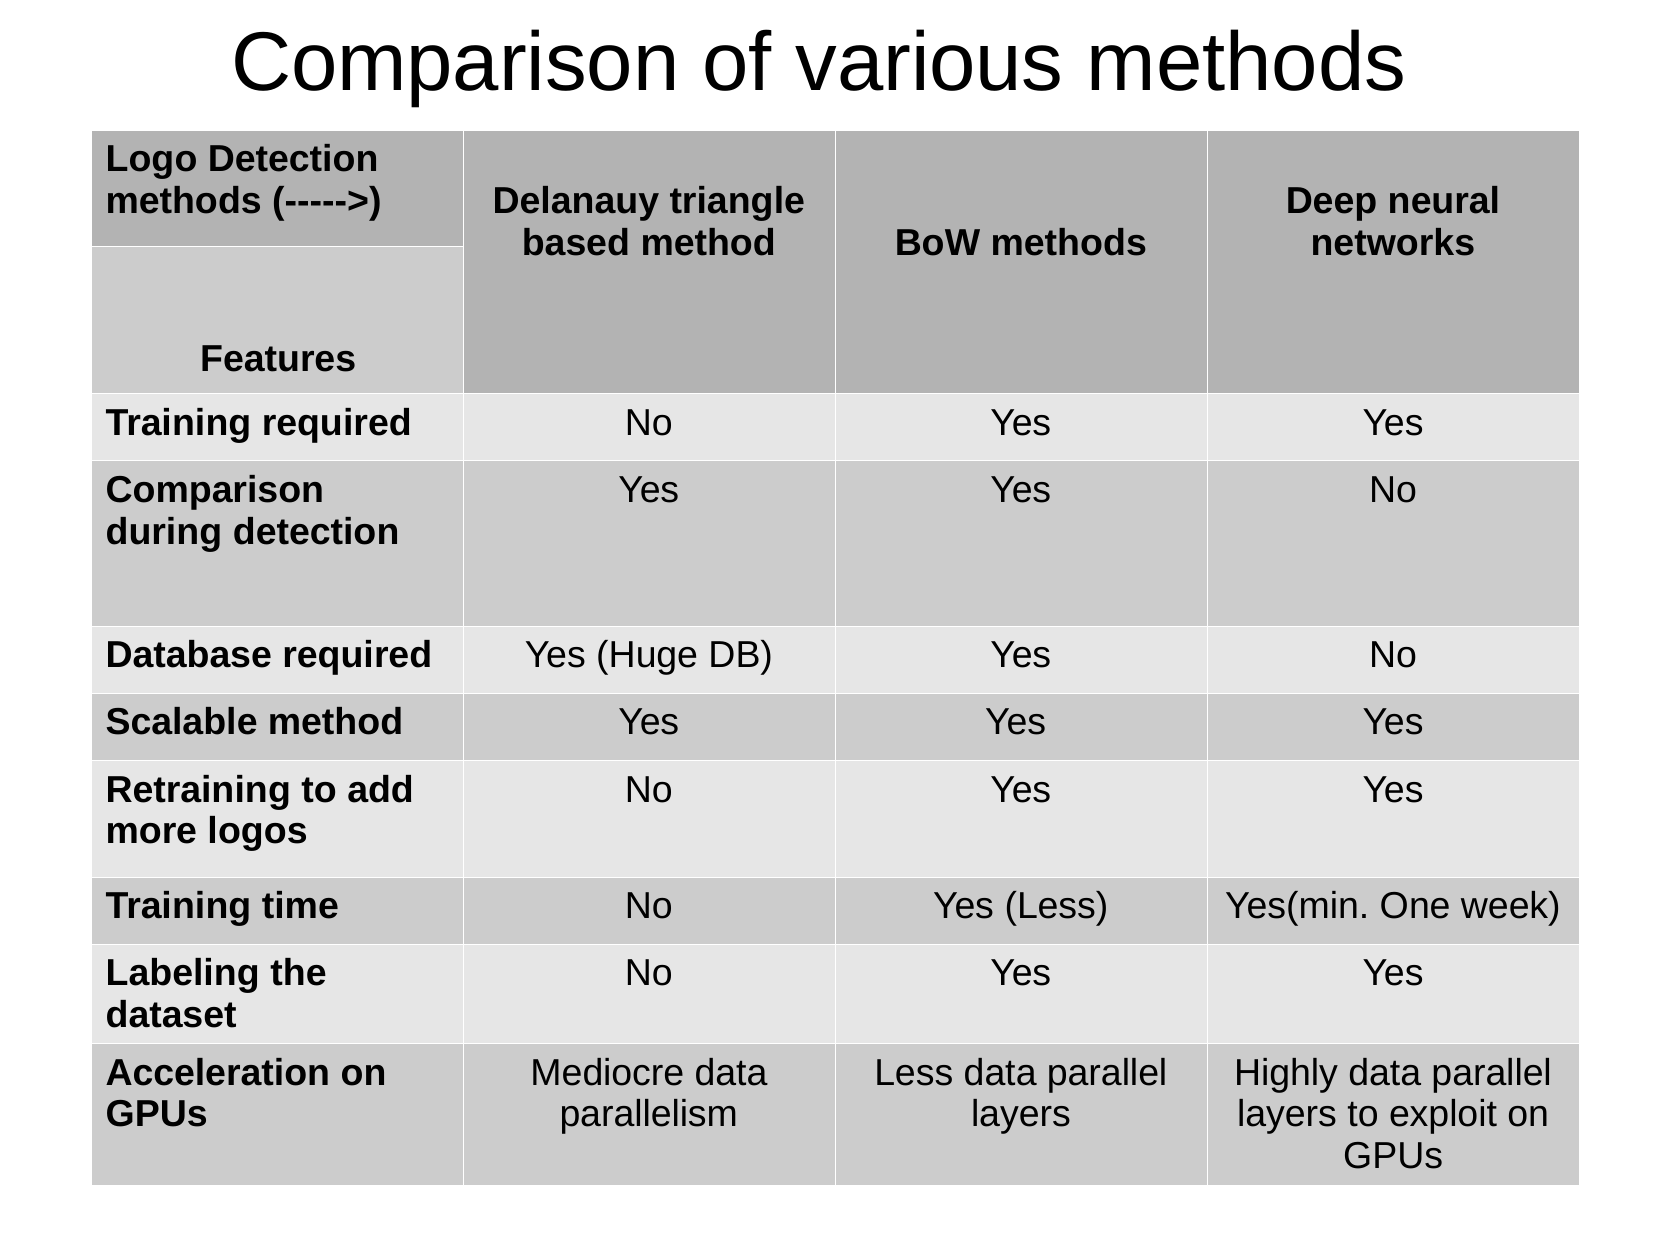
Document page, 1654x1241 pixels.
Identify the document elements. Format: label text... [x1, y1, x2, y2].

table_cell Yes [836, 694, 1207, 760]
table_cell Yes [1208, 394, 1579, 460]
table_cell Highly data parallel layers to exploit on GPUs [1208, 1044, 1579, 1185]
table_cell Yes [836, 394, 1207, 460]
table_cell Yes [1208, 761, 1579, 877]
table_cell Yes [1208, 694, 1579, 760]
table_cell Yes [836, 945, 1207, 1043]
table_cell Yes (Less) [836, 878, 1207, 944]
table_cell Features [92, 247, 463, 393]
table_cell Scalable method [92, 694, 463, 760]
table_cell No [464, 394, 835, 460]
title Comparison of various methods [75, 2, 1564, 121]
table_cell Retraining to add more logos [92, 761, 463, 877]
table_cell Acceleration on GPUs [92, 1044, 463, 1185]
table_cell Training time [92, 878, 463, 944]
table_cell Database required [92, 627, 463, 693]
table_cell No [1208, 461, 1579, 626]
table_cell Yes [836, 761, 1207, 877]
table_cell Labeling the dataset [92, 945, 463, 1043]
table_cell Yes [464, 694, 835, 760]
table_cell No [464, 761, 835, 877]
table_cell Yes [464, 461, 835, 626]
table_header Logo Detection methods (----->) [92, 131, 463, 246]
table_cell Less data parallel layers [836, 1044, 1207, 1185]
table_cell No [1208, 627, 1579, 693]
table_header BoW methods [836, 131, 1207, 393]
table_cell No [464, 945, 835, 1043]
table_cell Yes(min. One week) [1208, 878, 1579, 944]
table_cell Training required [92, 394, 463, 460]
table_header Deep neural networks [1208, 131, 1579, 393]
table_cell Yes [1208, 945, 1579, 1043]
table_cell Mediocre data parallelism [464, 1044, 835, 1185]
table_header Delanauy triangle based method [464, 131, 835, 393]
table_cell Comparison during detection [92, 461, 463, 626]
table_cell Yes [836, 461, 1207, 626]
table_cell Yes (Huge DB) [464, 627, 835, 693]
table_cell No [464, 878, 835, 944]
table_cell Yes [836, 627, 1207, 693]
